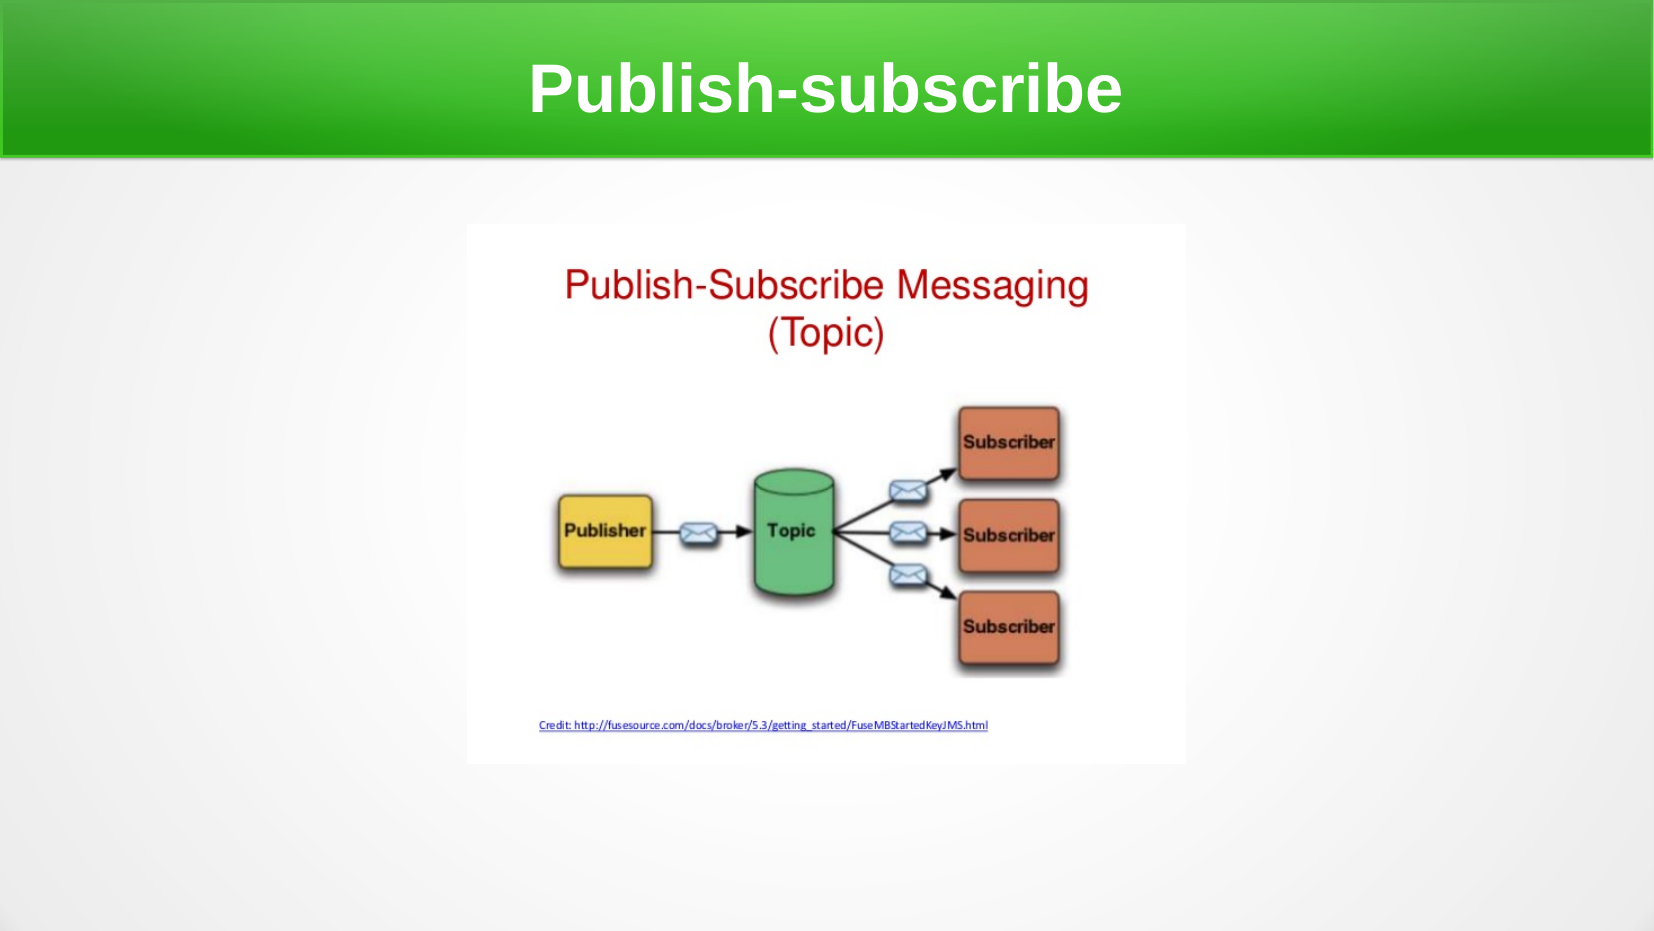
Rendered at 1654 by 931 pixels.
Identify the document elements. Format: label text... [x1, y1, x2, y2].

title Publish-subscribe [82, 35, 1571, 142]
picture [467, 224, 1186, 764]
